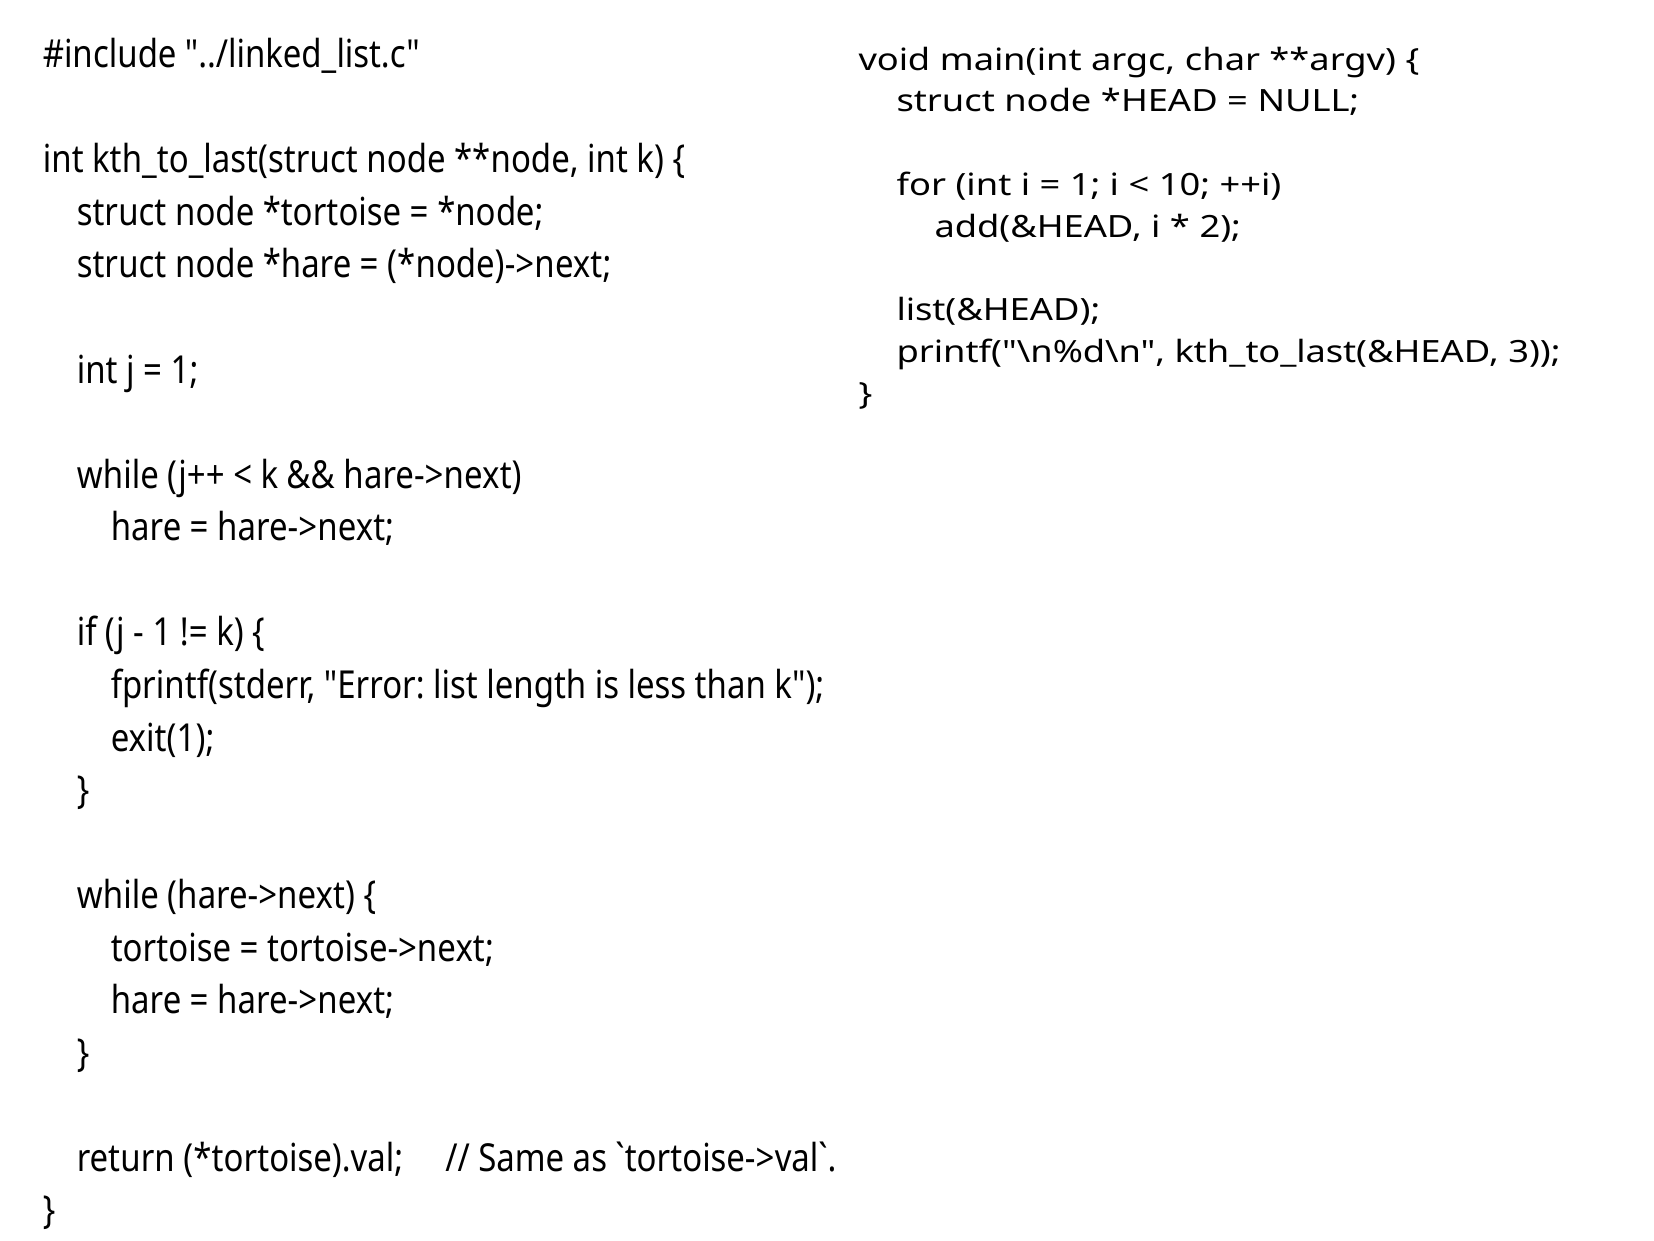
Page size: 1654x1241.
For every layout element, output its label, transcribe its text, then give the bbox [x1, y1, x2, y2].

text_box #include "../linked_list.c" int kth_to_last(struct node **node, int k) { struct node *tortoise = *node; struct node *hare = (*node)->next; int j = 1; while (j++ < k && hare->next) hare = hare->next; if (j - 1 != k) { fprintf(stderr, "Error: list length is less than k"); exit(1); } while (hare->next) { tortoise = tortoise->next; hare = hare->next; } return (*tortoise).val; // Same as `tortoise->val`. } [28, 19, 856, 1241]
text_box void main(int argc, char **argv) { struct node *HEAD = NULL; for (int i = 1; i < 10; ++i) add(&HEAD, i * 2); list(&HEAD); printf("\n%d\n", kth_to_last(&HEAD, 3)); } [843, 30, 1576, 423]
